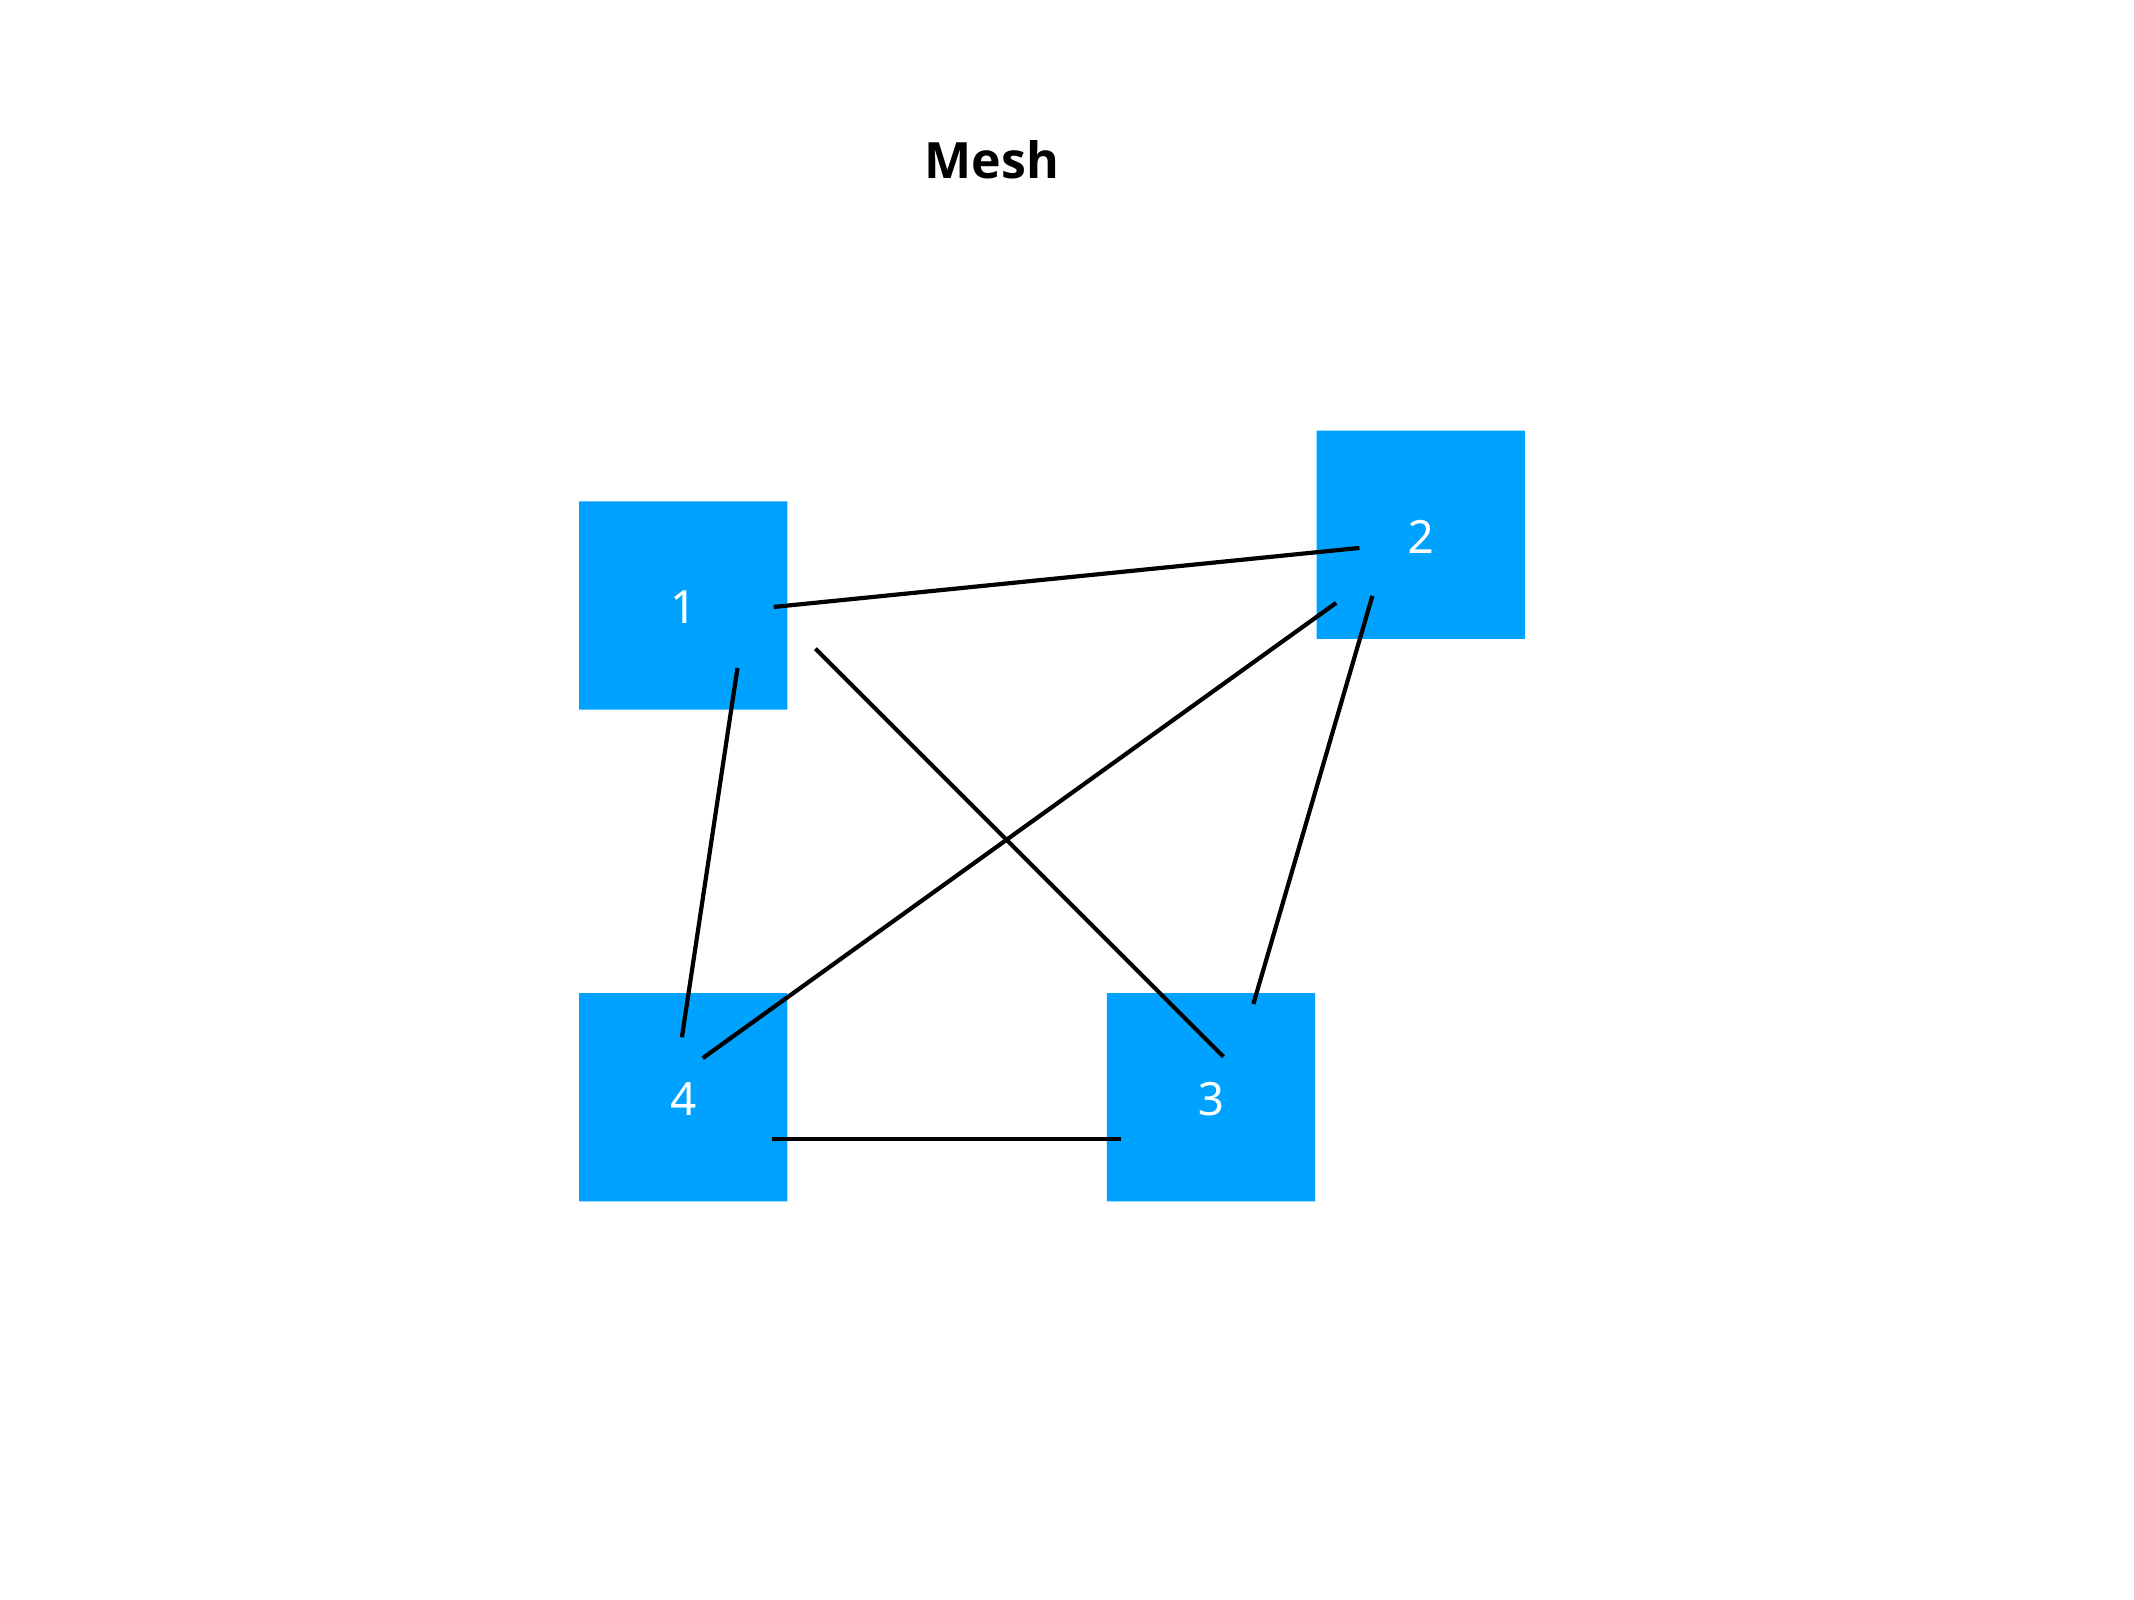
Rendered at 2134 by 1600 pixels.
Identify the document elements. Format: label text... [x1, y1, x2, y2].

text_box 3 [1106, 993, 1316, 1202]
text_box 2 [1316, 430, 1525, 639]
text_box 1 [579, 501, 788, 710]
text_box Mesh [916, 119, 1068, 197]
text_box 4 [579, 993, 788, 1202]
